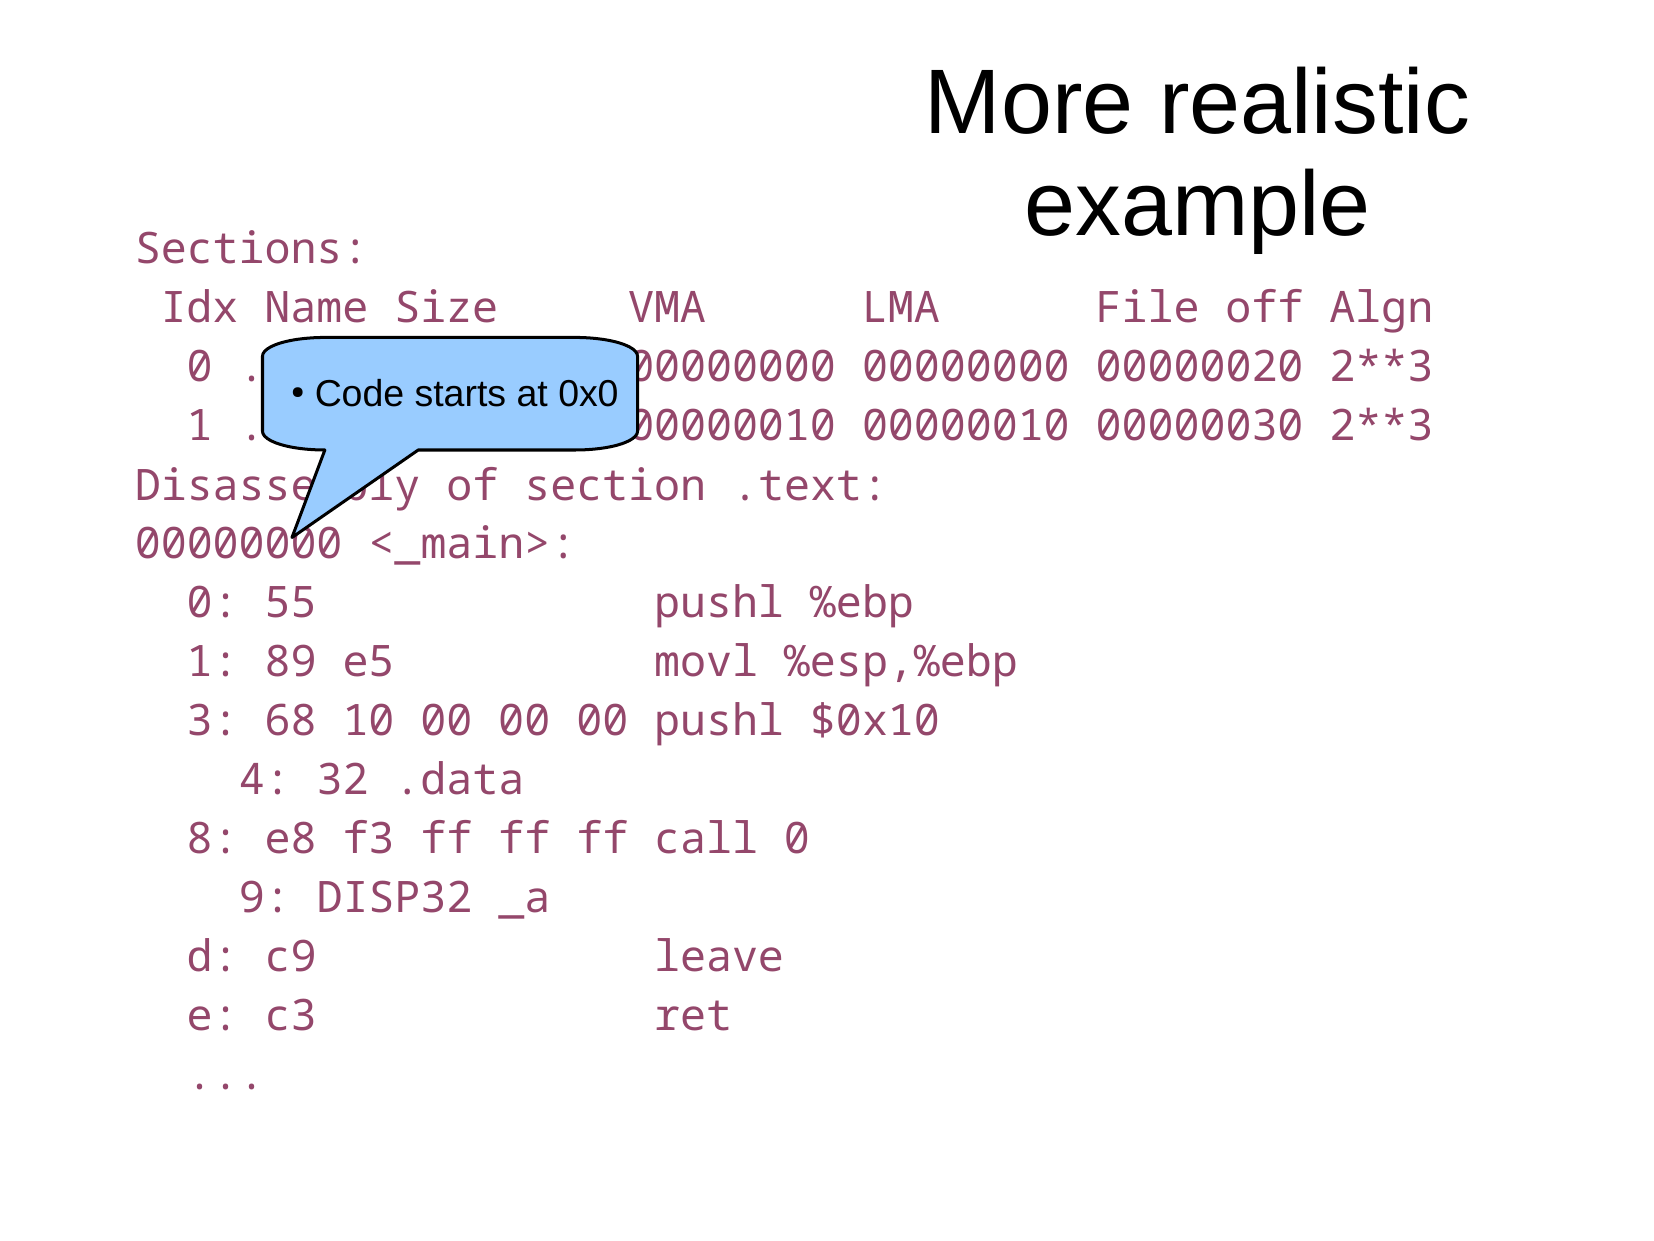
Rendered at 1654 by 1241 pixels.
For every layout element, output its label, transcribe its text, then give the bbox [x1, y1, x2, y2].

title More realistic example [825, 49, 1571, 150]
list Sections: Idx Name Size VMA LMA File off Algn 0 .text 00000010 00000000 00000000 00000020 2**3 1 .data 00000010 00000010 00000010 00000030 2**3 Disassembly of section .text: 00000000 <_main>: 0: 55 pushl %ebp 1: 89 e5 movl %esp,%ebp 3: 68 10 00 00 00 pushl $0x10 4: 32 .data 8: e8 f3 ff ff ff call 0 9: DISP32 _a d: c9 leave e: c3 ret ... [82, 150, 1571, 1126]
text_box Code starts at 0x0 [262, 337, 638, 538]
